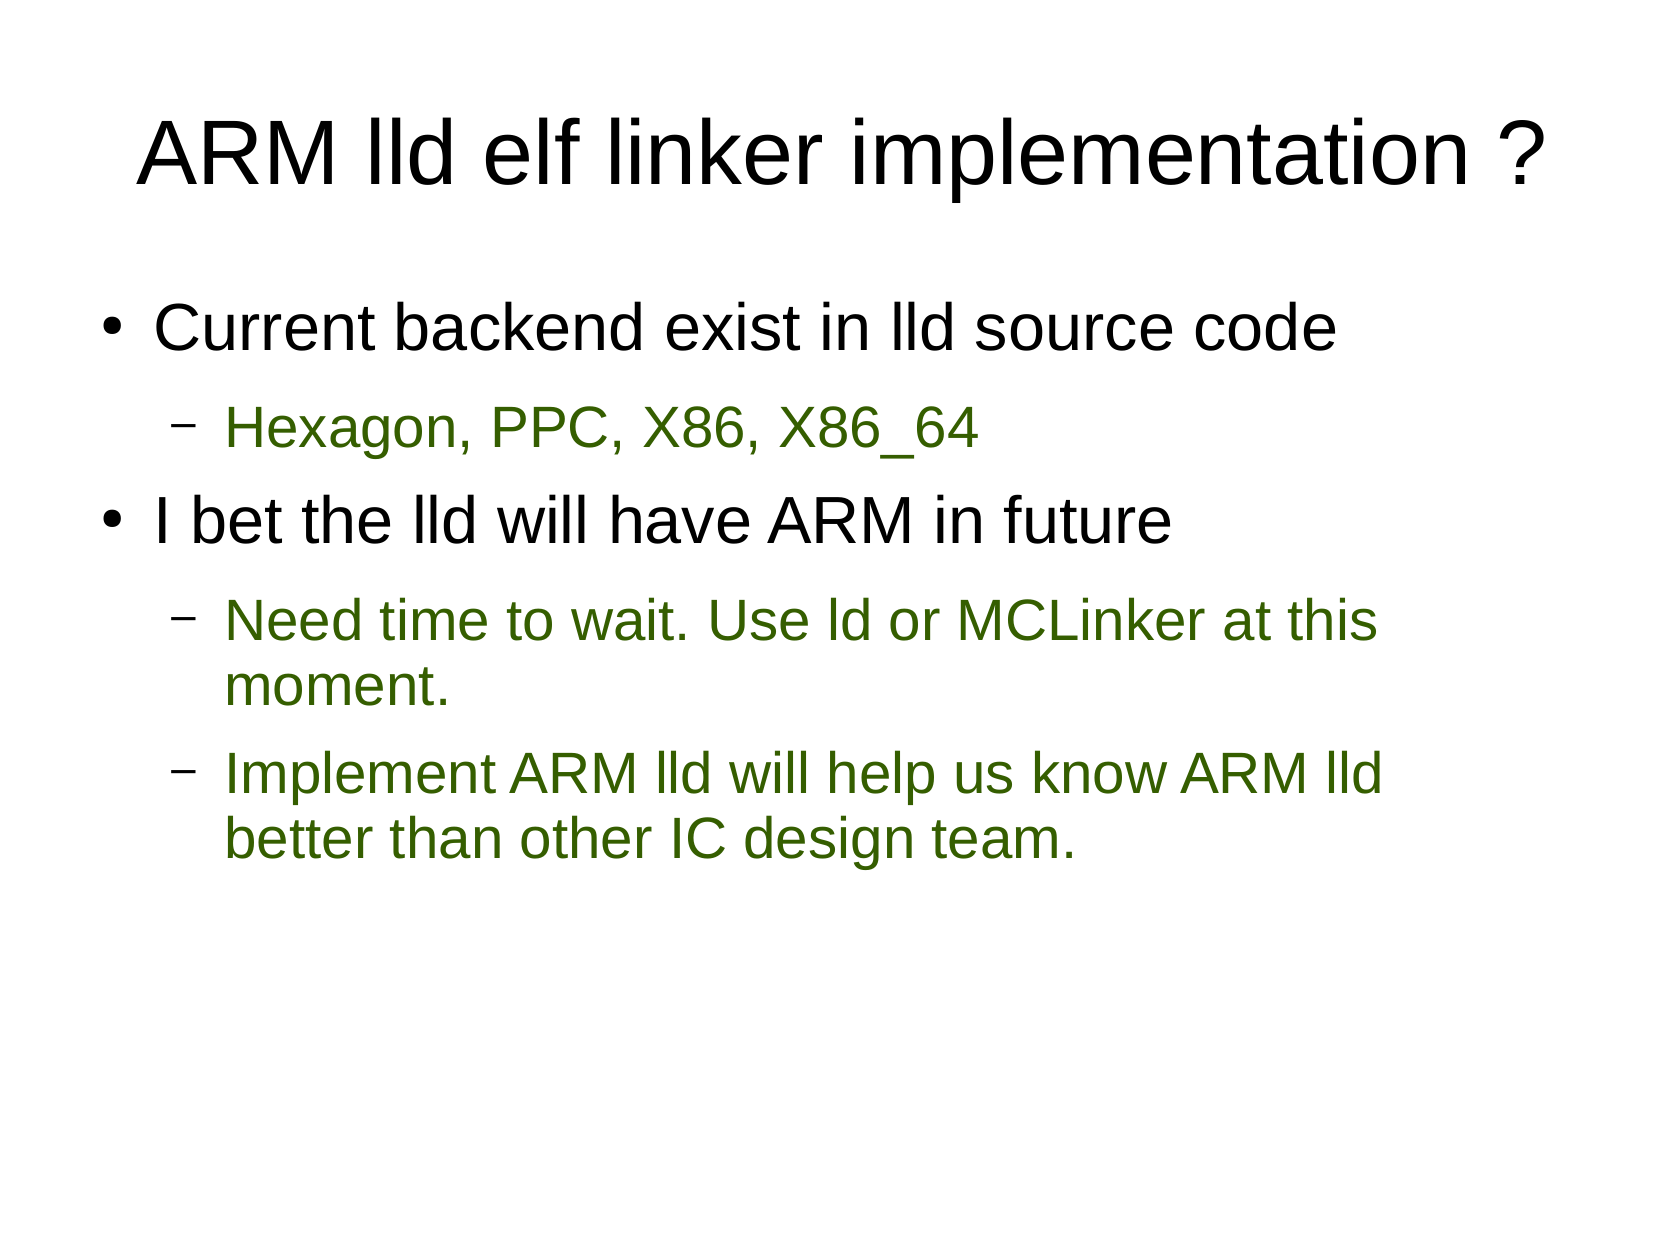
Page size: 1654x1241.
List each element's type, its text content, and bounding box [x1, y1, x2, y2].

list Current backend exist in lld source code Hexagon, PPC, X86, X86_64 I bet the lld will have ARM in future Need time to wait. Use ld or MCLinker at this moment. Implement ARM lld will help us know ARM lld better than other IC design team. [82, 290, 1538, 1010]
title ARM lld elf linker implementation ? [82, 49, 1571, 257]
